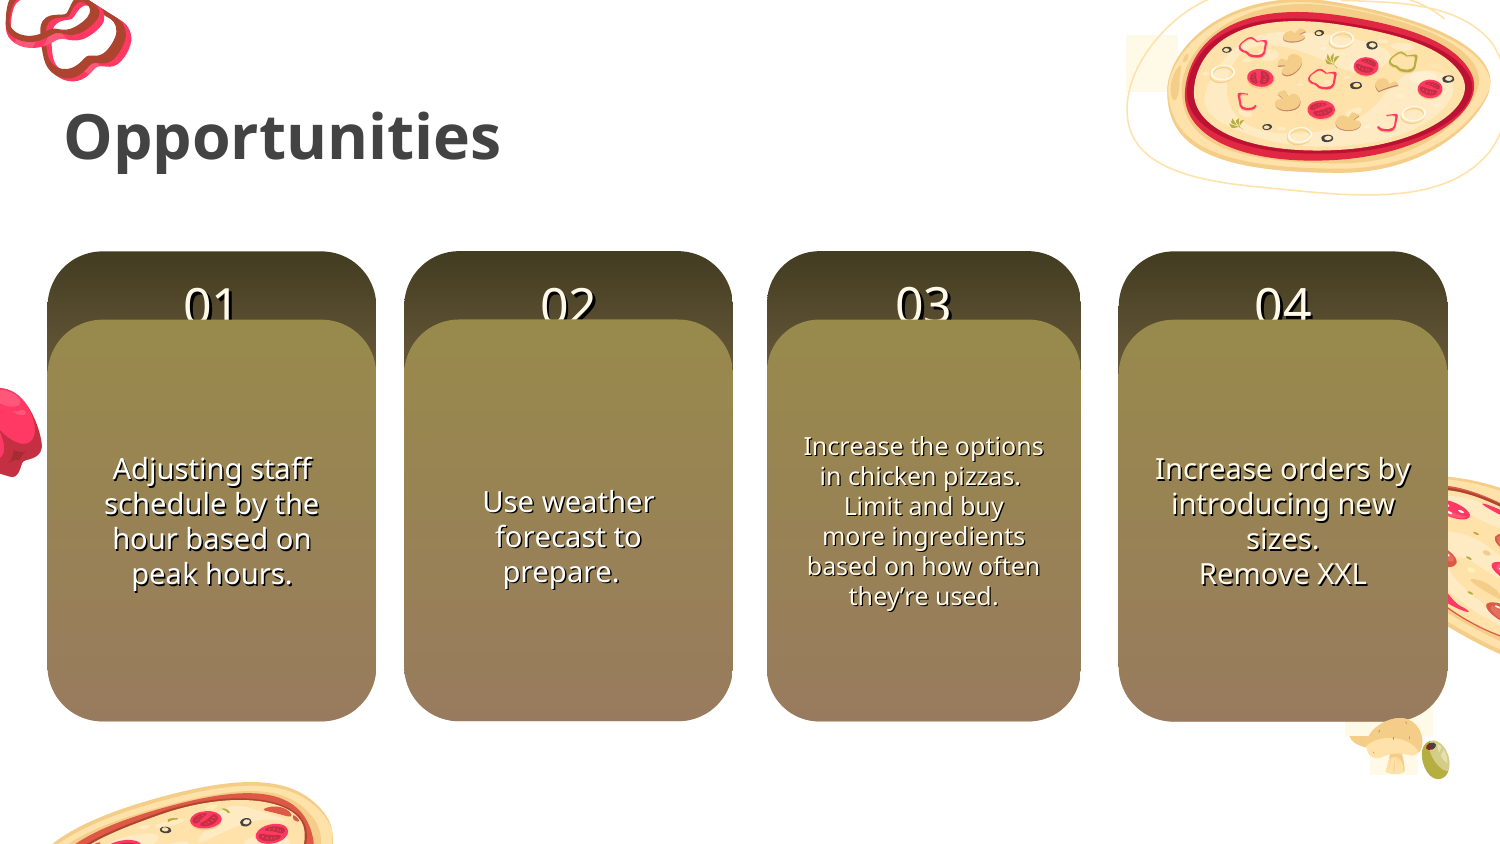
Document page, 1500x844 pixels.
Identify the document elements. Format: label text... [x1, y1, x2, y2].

text_box [1345, 705, 1433, 775]
text_box 01 [193, 295, 205, 319]
text_box 03 [767, 251, 1081, 362]
text_box 04 [1118, 251, 1448, 369]
text_box 02 [404, 251, 733, 365]
text_box 04 [1264, 295, 1276, 319]
text_box [1131, 0, 1491, 173]
text_box 02 [549, 295, 562, 319]
text_box 03 [905, 294, 917, 319]
title Opportunities [48, 82, 865, 180]
text_box 01 [47, 251, 377, 369]
text_box Use weather forecast to prepare. [404, 319, 733, 722]
text_box Adjusting staff schedule by the hour based on peak hours. [47, 319, 377, 722]
text_box 04 [1293, 300, 1301, 312]
text_box [1126, 35, 1158, 92]
text_box Increase the options in chicken pizzas. Limit and buy more ingredients based on how often they’re used. [767, 319, 1081, 722]
text_box Increase orders by introducing new sizes. Remove XXL [1118, 319, 1448, 722]
